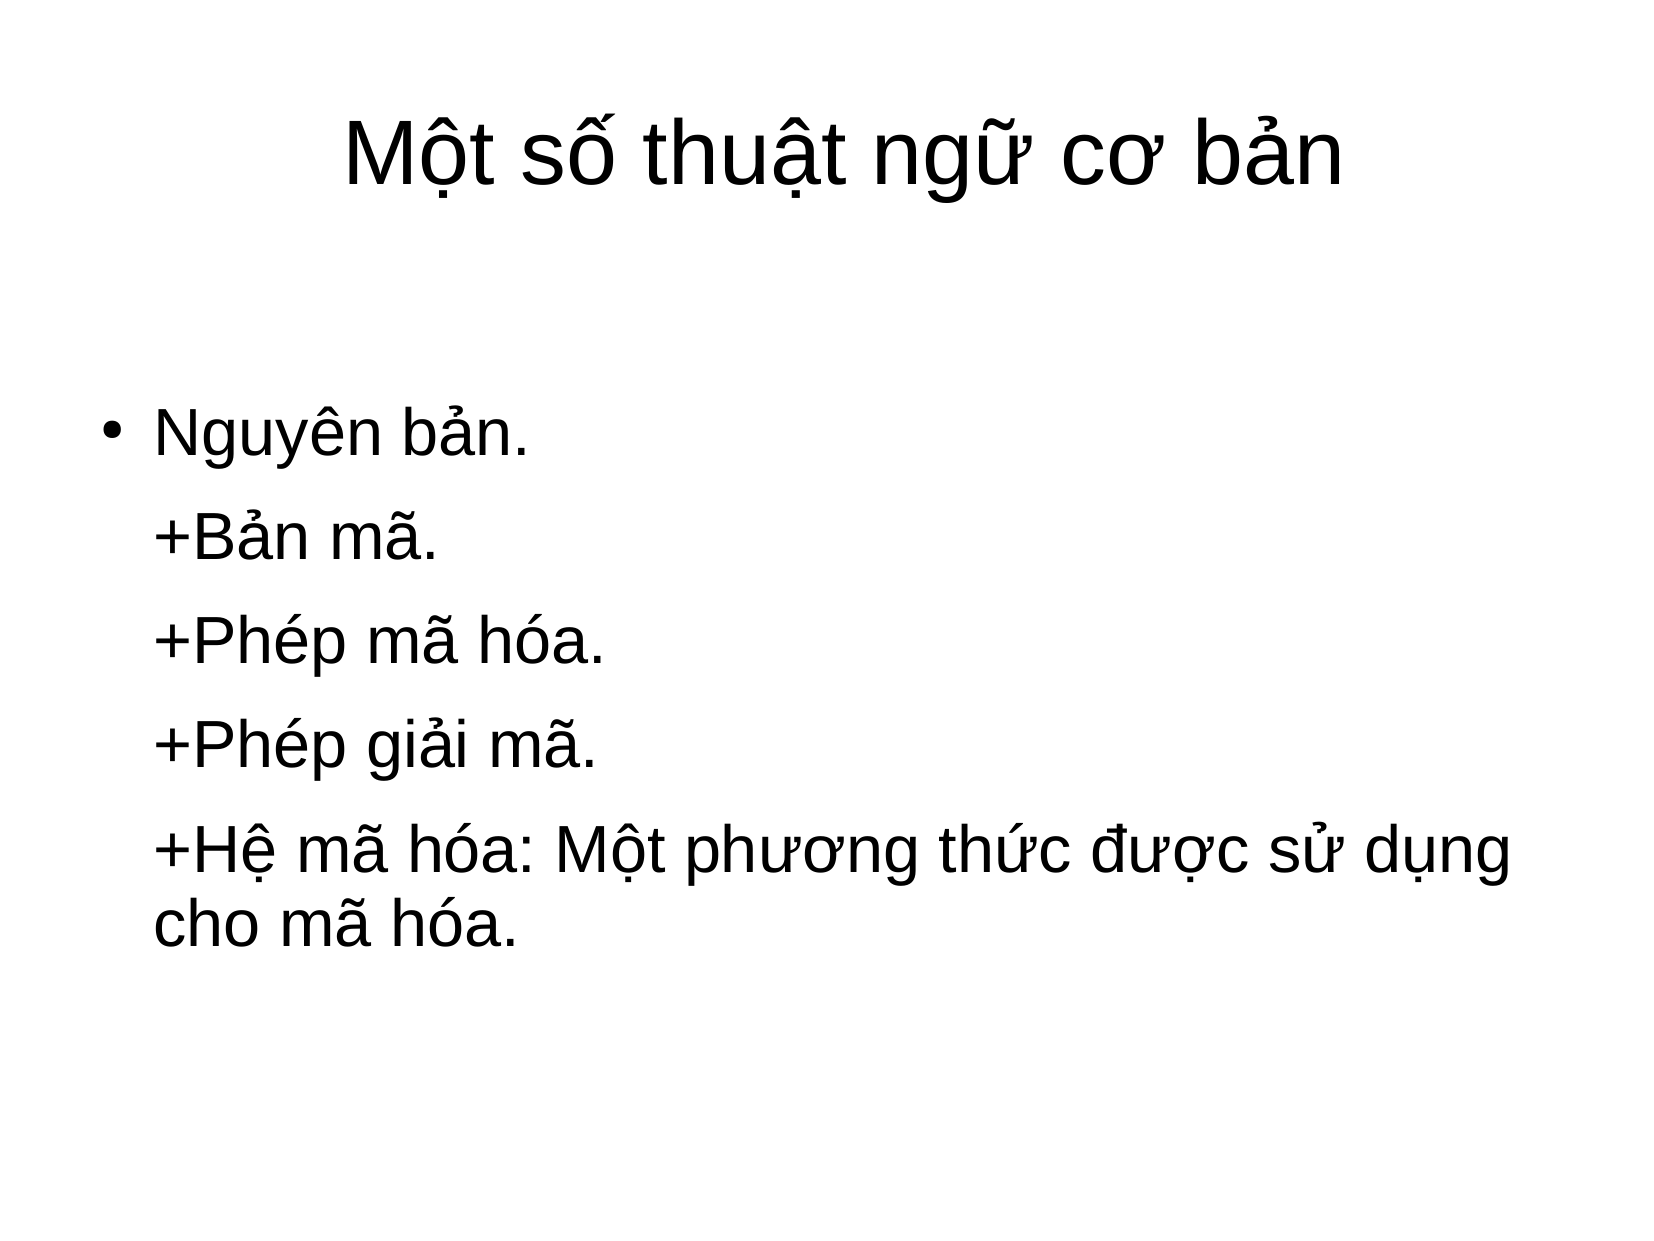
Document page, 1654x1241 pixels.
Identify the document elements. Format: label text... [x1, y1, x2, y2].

title Một số thuật ngữ cơ bản [82, 49, 1571, 257]
list Nguyên bản. +Bản mã. +Phép mã hóa. +Phép giải mã. +Hệ mã hóa: Một phương thức được sử dụng cho mã hóa. [82, 290, 1571, 1010]
